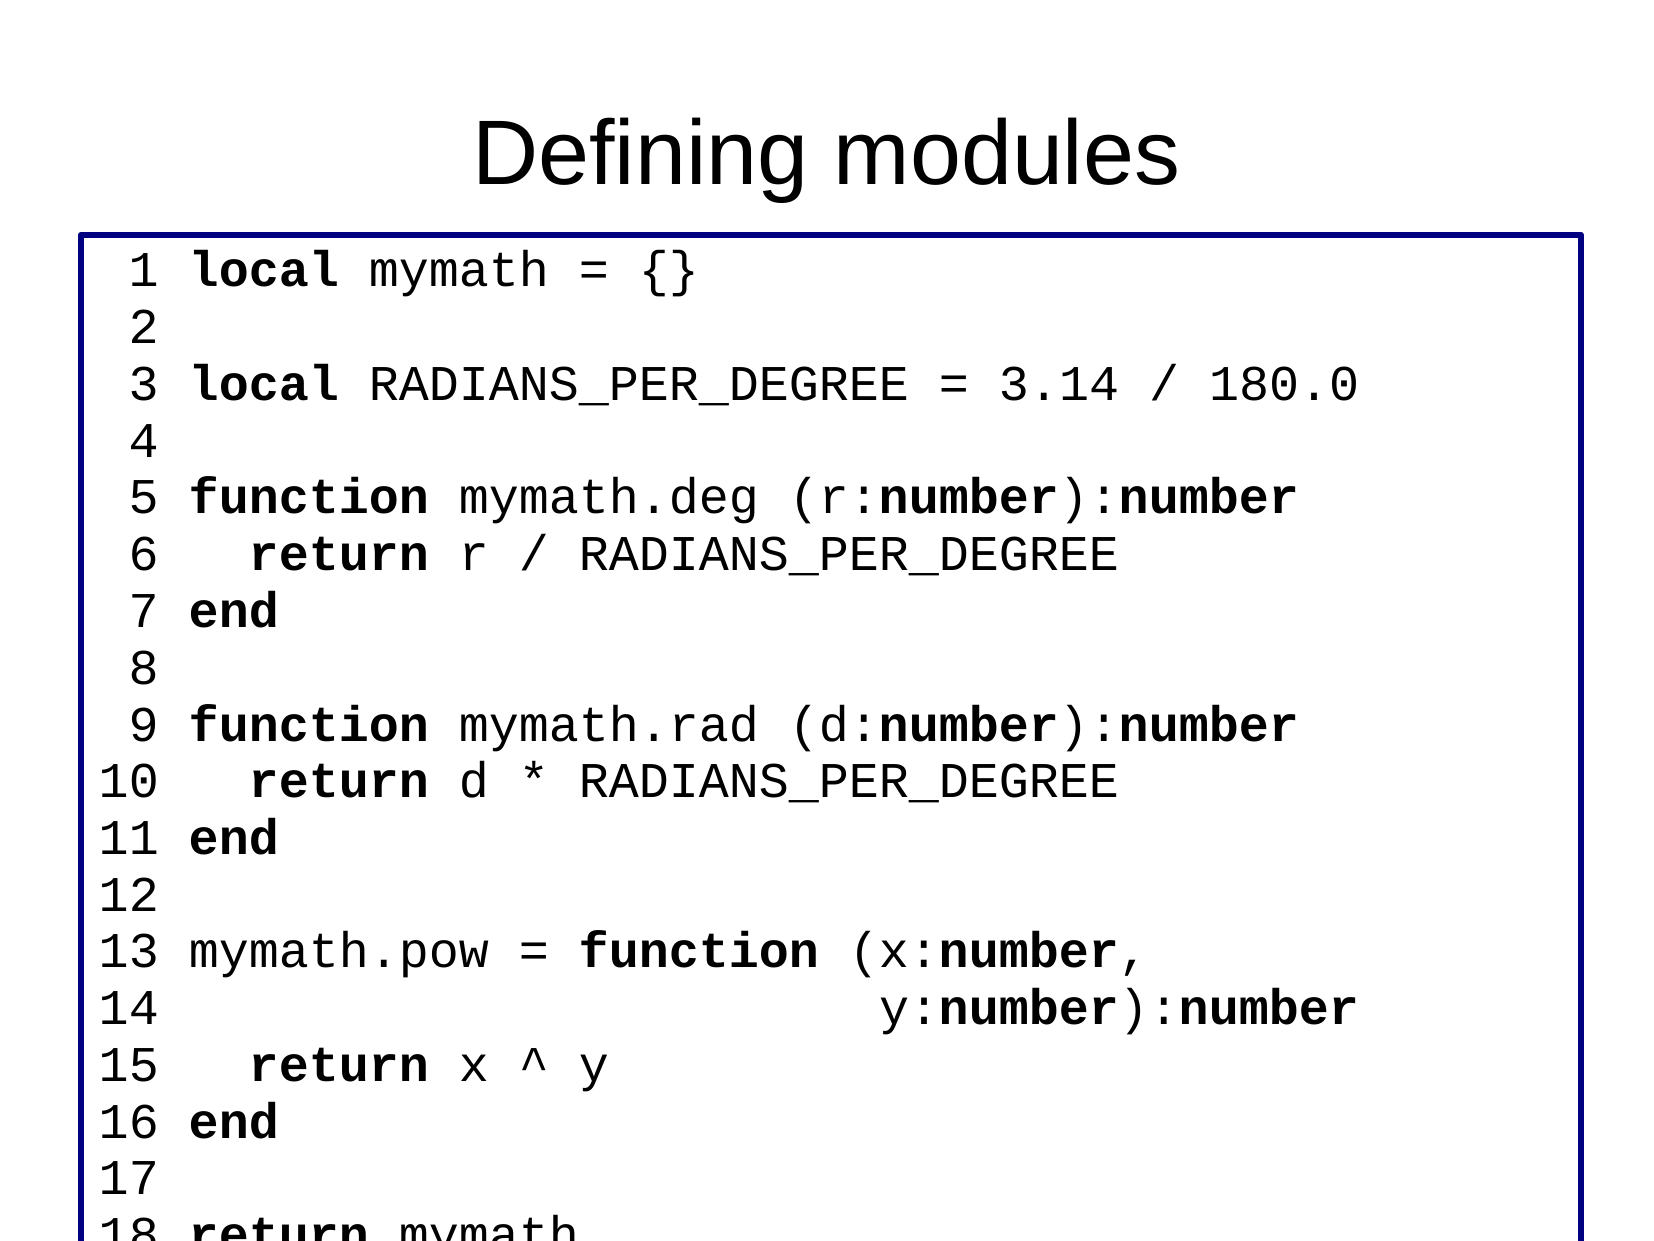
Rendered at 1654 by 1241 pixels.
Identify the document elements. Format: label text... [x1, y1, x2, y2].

title Defining modules [82, 49, 1571, 232]
text_box 1 local mymath = {} 2 3 local RADIANS_PER_DEGREE = 3.14 / 180.0 4 5 function mymath.deg (r:number):number 6 return r / RADIANS_PER_DEGREE 7 end 8 9 function mymath.rad (d:number):number 10 return d * RADIANS_PER_DEGREE 11 end 12 13 mymath.pow = function (x:number, 14 y:number):number 15 return x ^ y 16 end 17 18 return mymath [80, 234, 1581, 1157]
